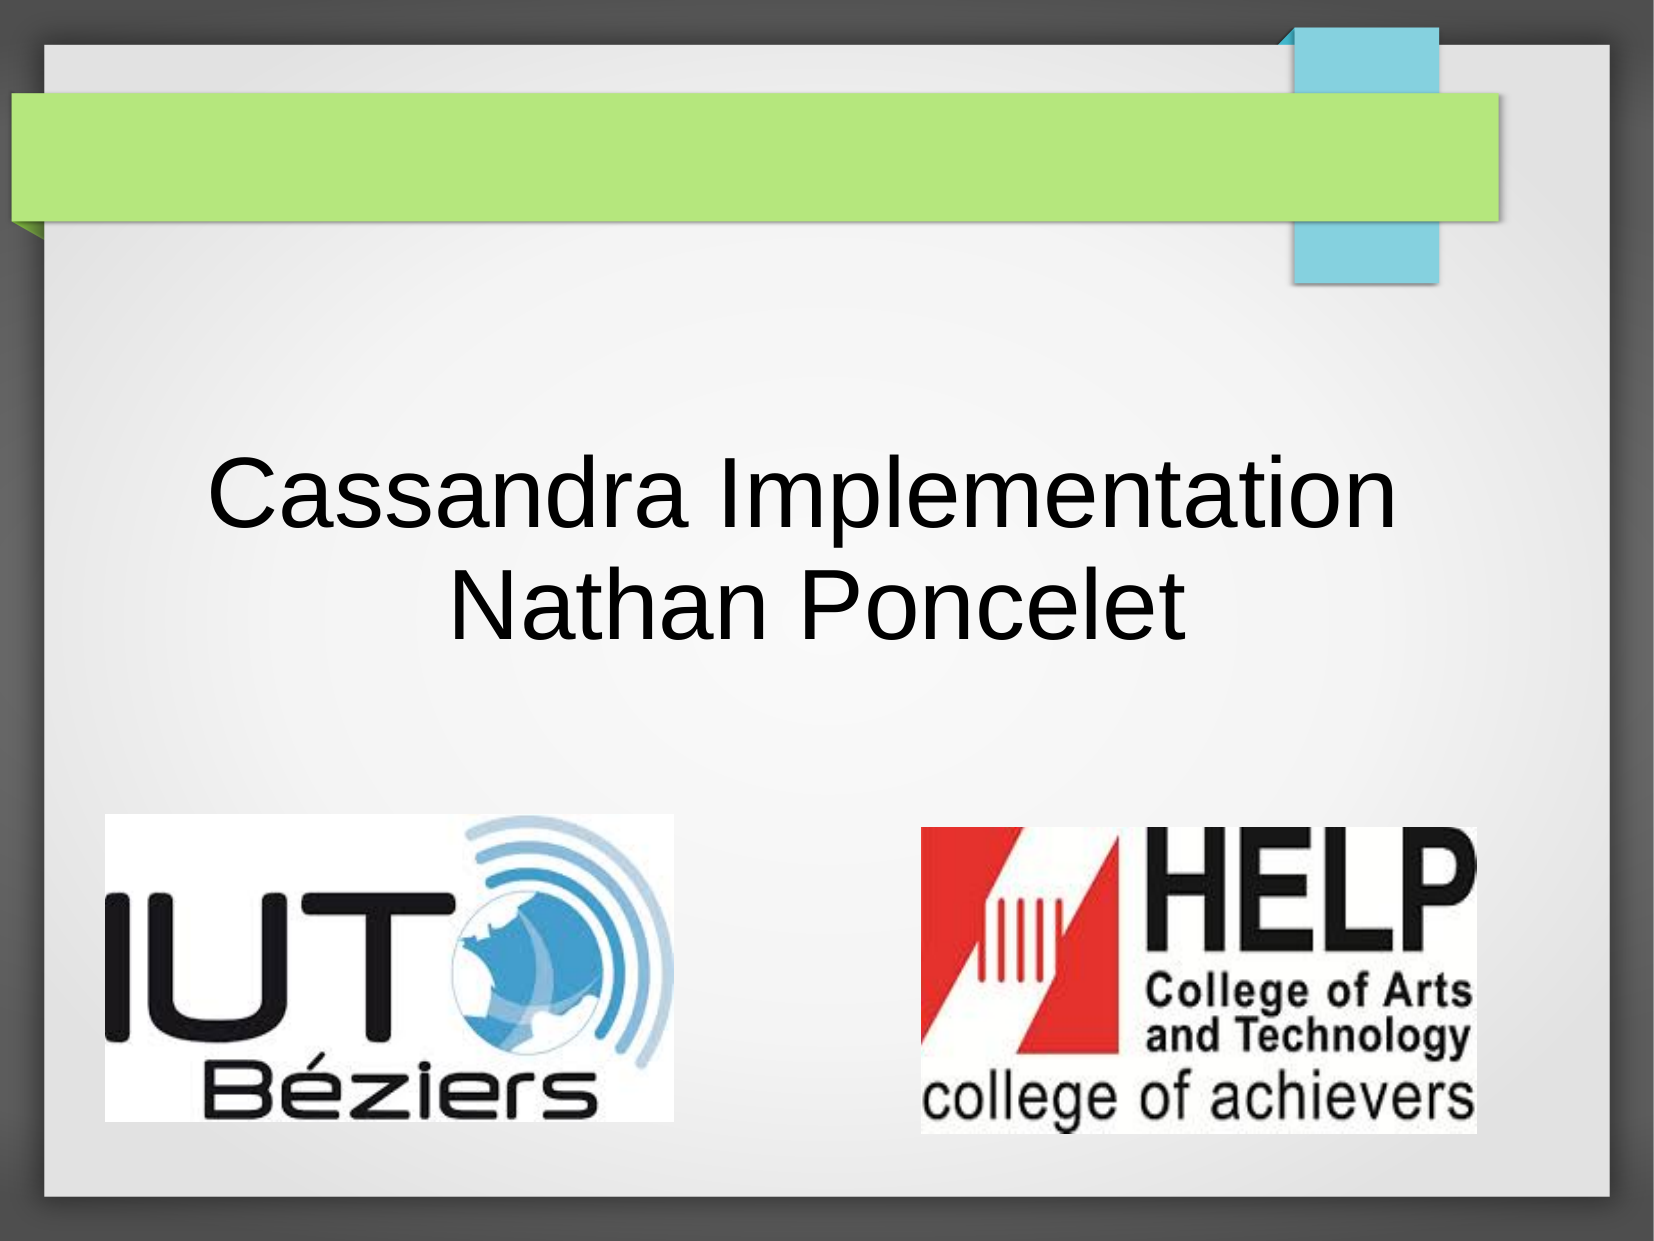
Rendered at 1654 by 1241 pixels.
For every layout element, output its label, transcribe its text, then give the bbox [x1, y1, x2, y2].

picture [0, 0, 1654, 1241]
subtitle Cassandra Implementation Nathan Poncelet [177, 200, 1430, 898]
